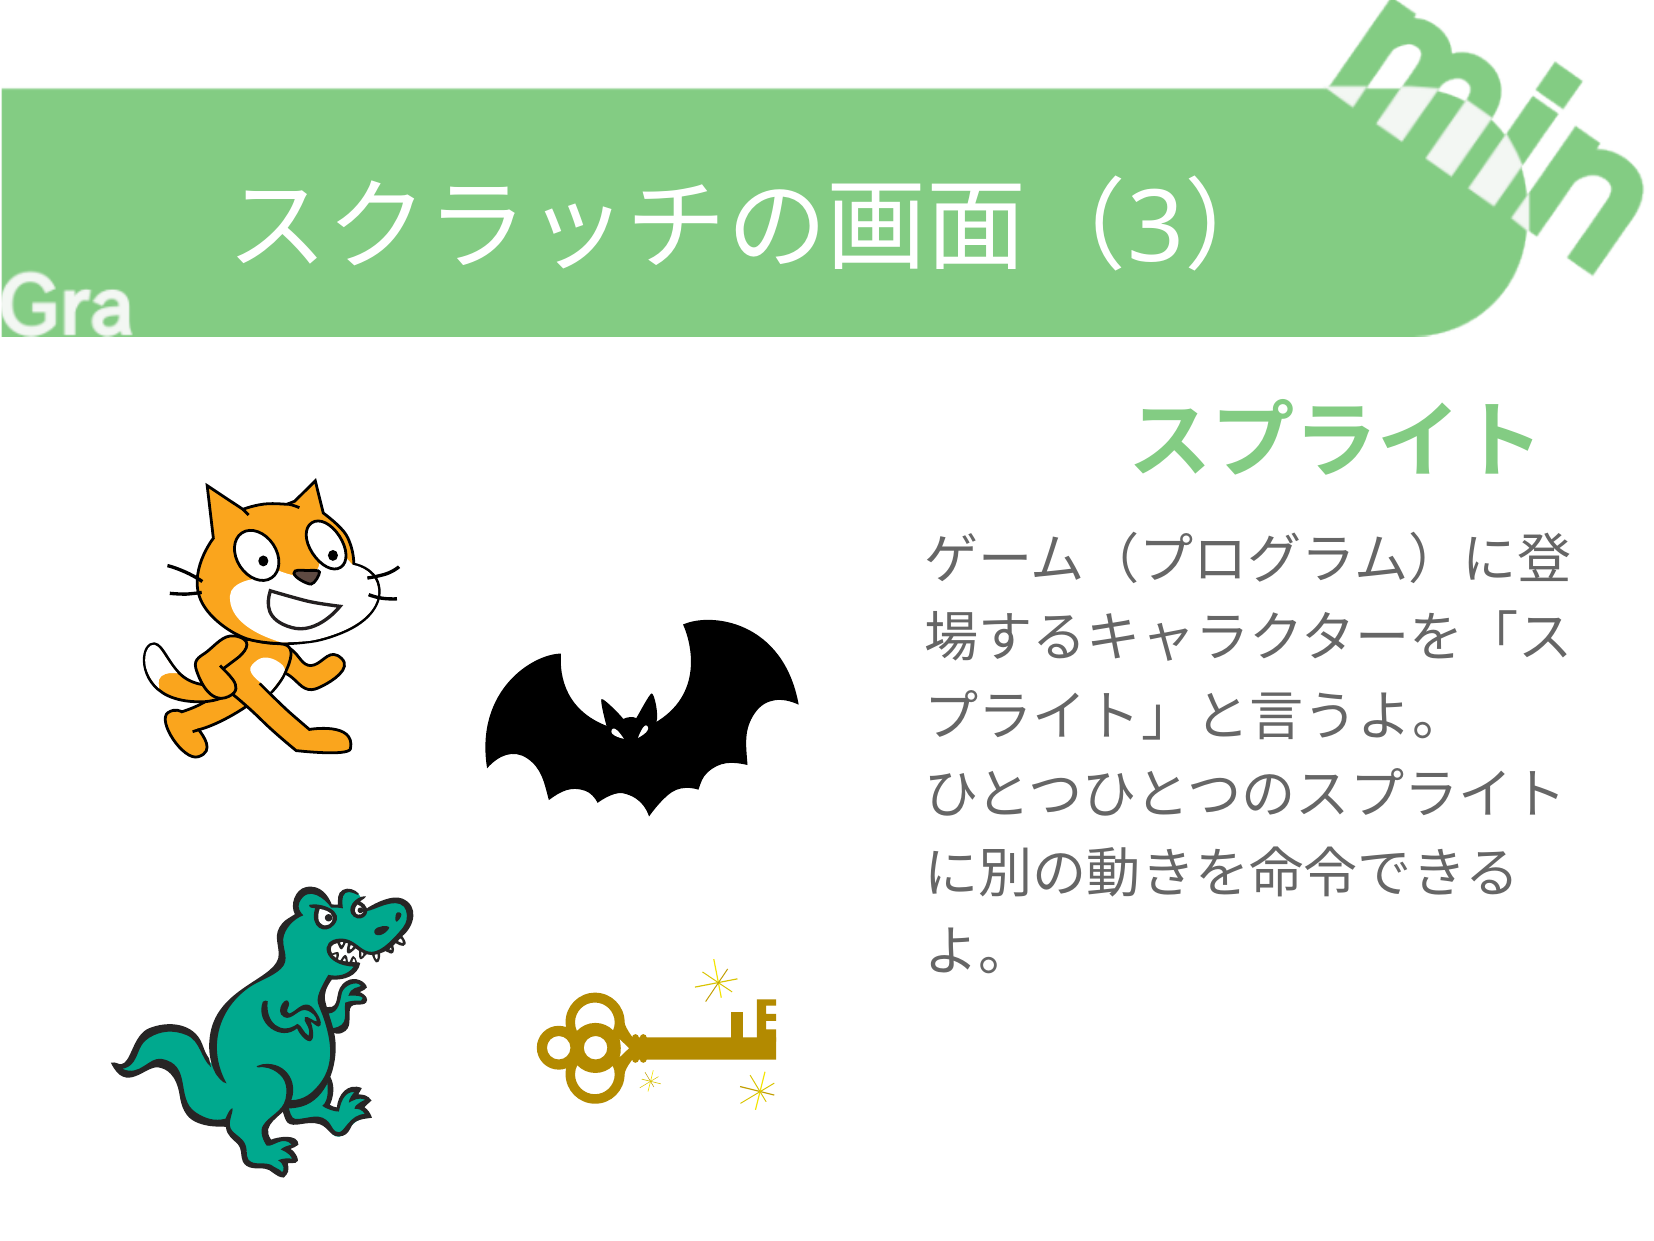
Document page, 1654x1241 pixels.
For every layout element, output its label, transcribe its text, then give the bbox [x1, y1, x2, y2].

picture [484, 614, 827, 1113]
picture [136, 474, 402, 768]
title スクラッチの画面（3） [11, 134, 1501, 303]
text_box スプライト [944, 366, 1560, 507]
picture [94, 865, 426, 1197]
picture [1, 0, 1654, 337]
text_box ゲーム（プログラム）に登場するキャラクターを「スプライト」と言うよ。 ひとつひとつのスプライトに別の動きを命令できるよ。 [909, 507, 1595, 1087]
